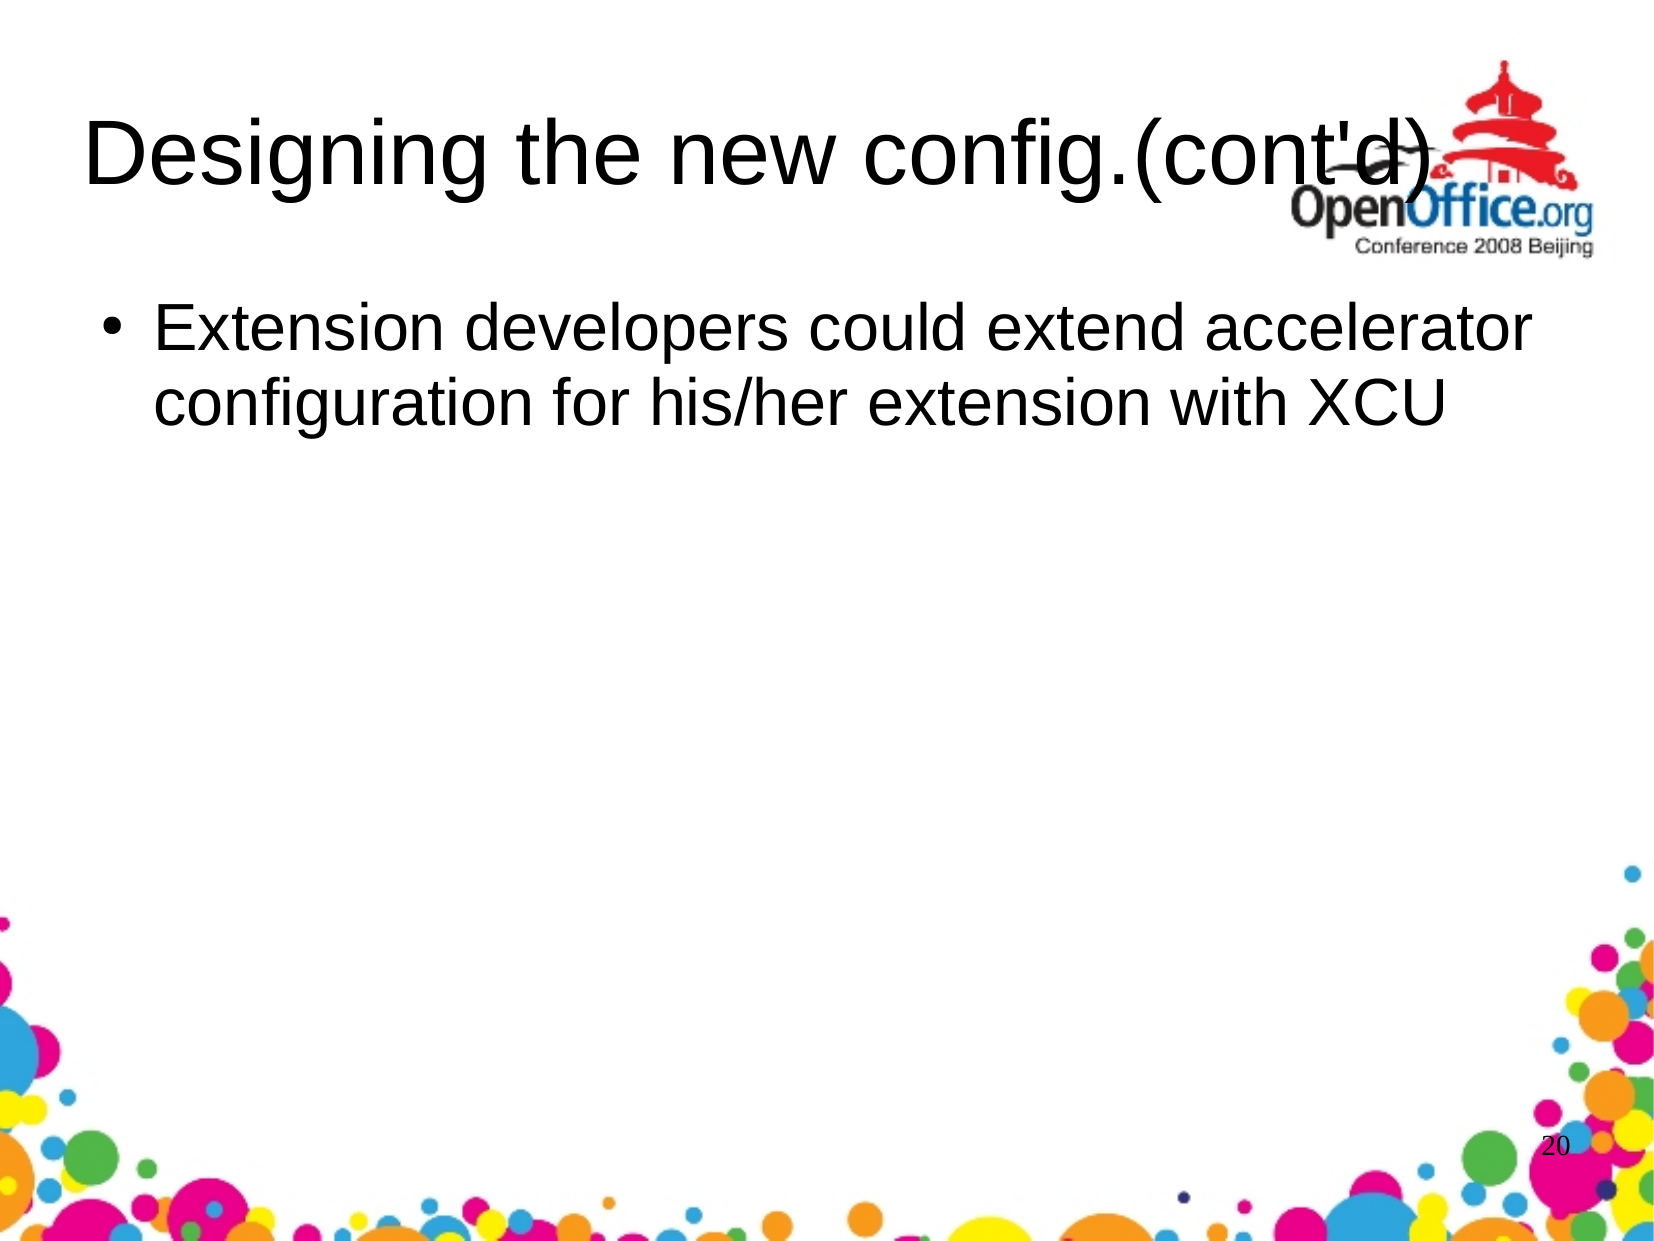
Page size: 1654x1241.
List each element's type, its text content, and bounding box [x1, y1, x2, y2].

picture [0, 0, 1654, 1241]
list Extension developers could extend accelerator configuration for his/her extension with XCU [82, 290, 1571, 1109]
title Designing the new config.(cont'd) [82, 49, 1571, 257]
